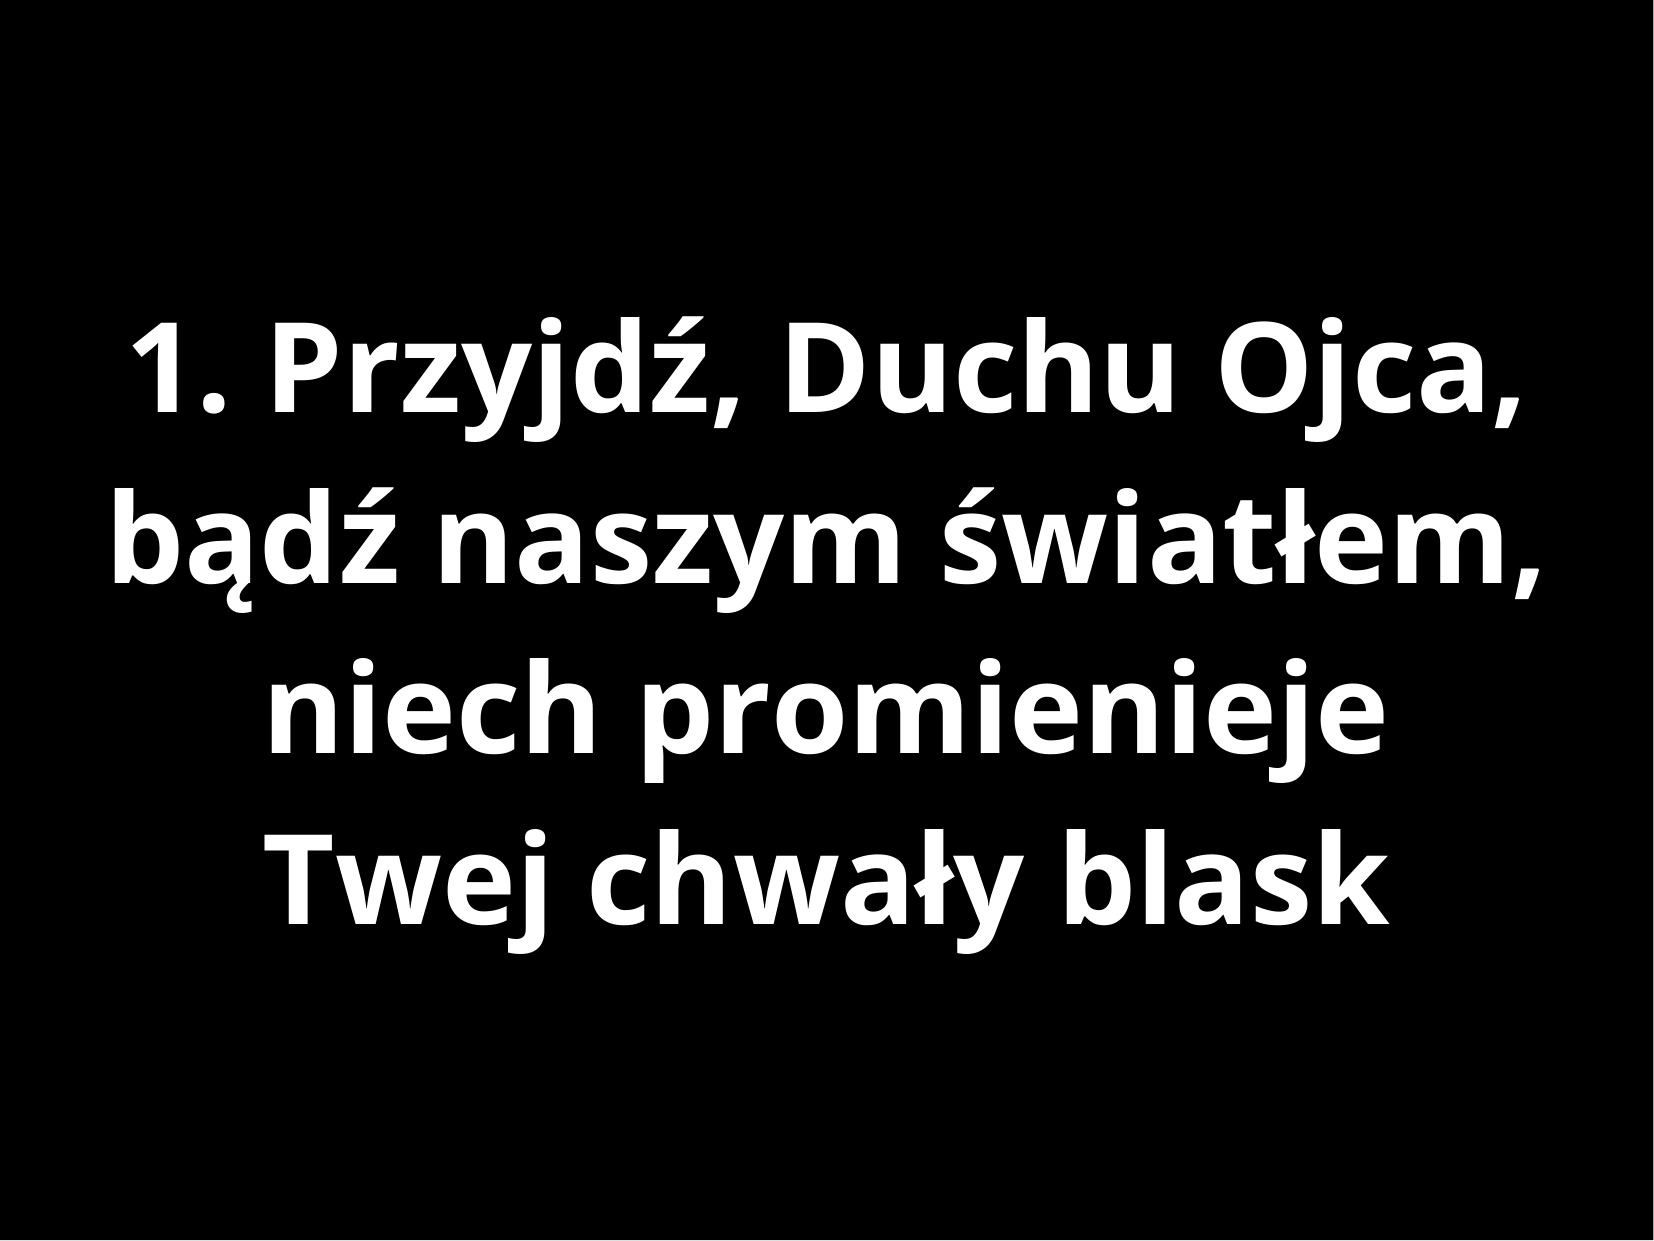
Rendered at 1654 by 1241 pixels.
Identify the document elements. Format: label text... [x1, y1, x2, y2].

title 1. Przyjdź, Duchu Ojca, bądź naszym światłem, niech promienieje Twej chwały blask [0, 0, 1654, 1241]
